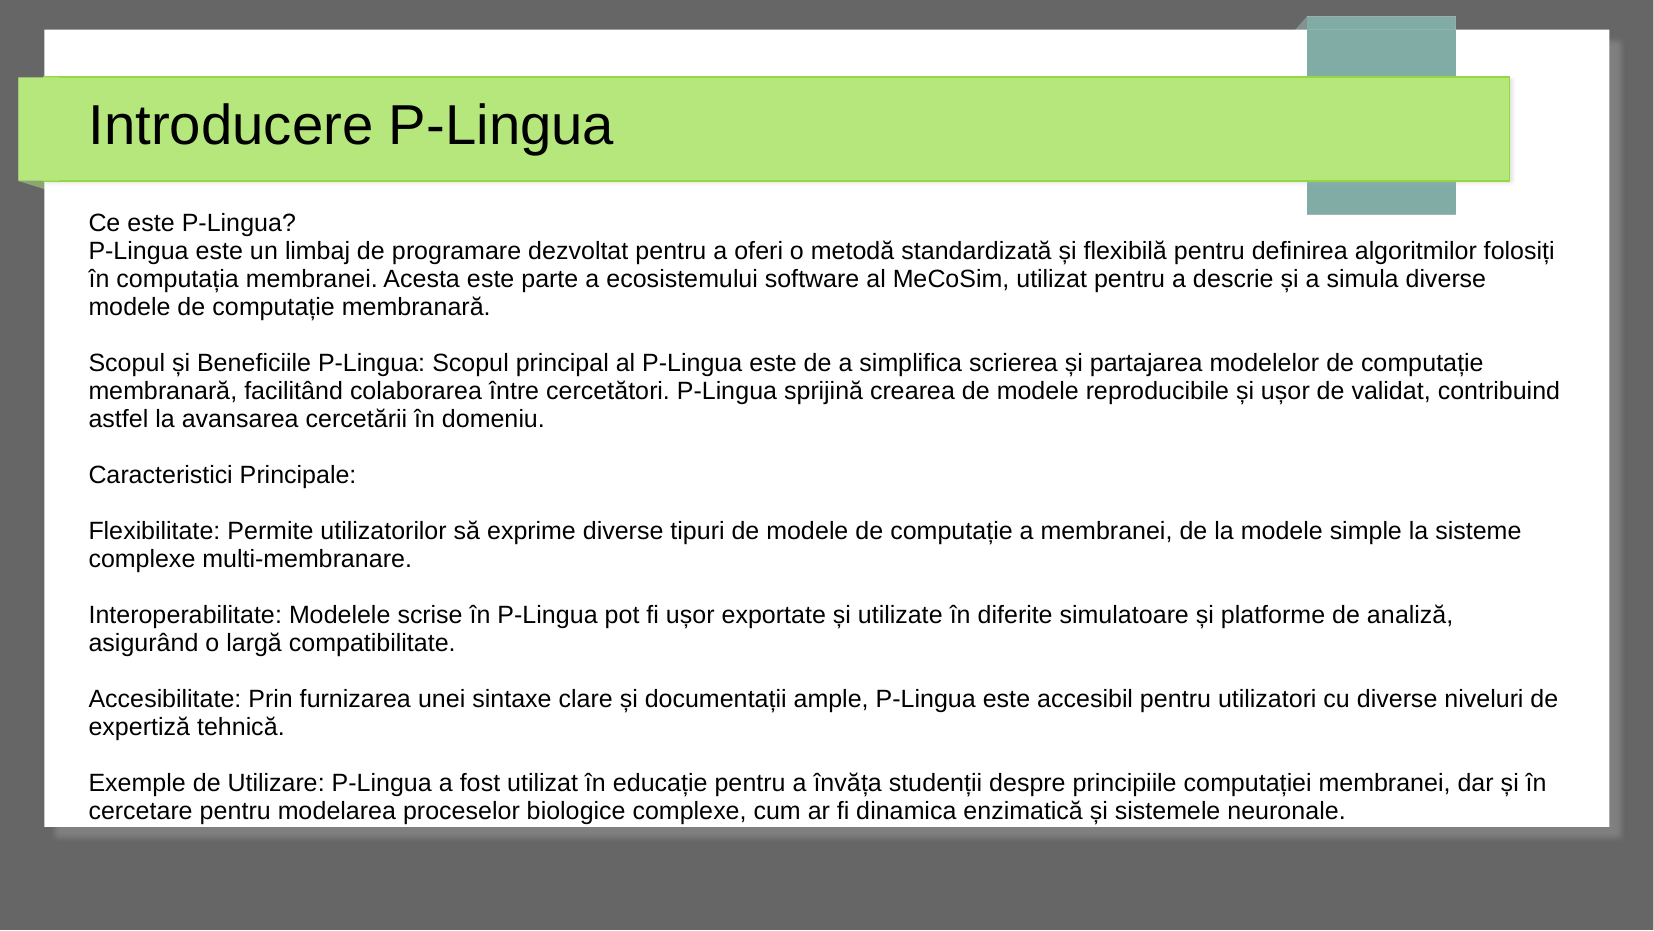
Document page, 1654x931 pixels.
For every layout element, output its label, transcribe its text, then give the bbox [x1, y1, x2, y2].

title Introducere P-Lingua [88, 73, 1506, 178]
subtitle Ce este P-Lingua? P-Lingua este un limbaj de programare dezvoltat pentru a oferi o metodă standardizată și flexibilă pentru definirea algoritmilor folosiți în computația membranei. Acesta este parte a ecosistemului software al MeCoSim, utilizat pentru a descrie și a simula diverse modele de computație membranară. Scopul și Beneficiile P-Lingua: Scopul principal al P-Lingua este de a simplifica scrierea și partajarea modelelor de computație membranară, facilitând colaborarea între cercetători. P-Lingua sprijină crearea de modele reproducibile și ușor de validat, contribuind astfel la avansarea cercetării în domeniu. Caracteristici Principale: Flexibilitate: Permite utilizatorilor să exprime diverse tipuri de modele de computație a membranei, de la modele simple la sisteme complexe multi-membranare. Interoperabilitate: Modelele scrise în P-Lingua pot fi ușor exportate și utilizate în diferite simulatoare și platforme de analiză, asigurând o largă compatibilitate. Accesibilitate: Prin furnizarea unei sintaxe clare și documentații ample, P-Lingua este accesibil pentru utilizatori cu diverse niveluri de expertiză tehnică. Exemple de Utilizare: P-Lingua a fost utilizat în educație pentru a învăța studenții despre principiile computației membranei, dar și în cercetare pentru modelarea proceselor biologice complexe, cum ar fi dinamica enzimatică și sistemele neuronale. [88, 208, 1565, 825]
